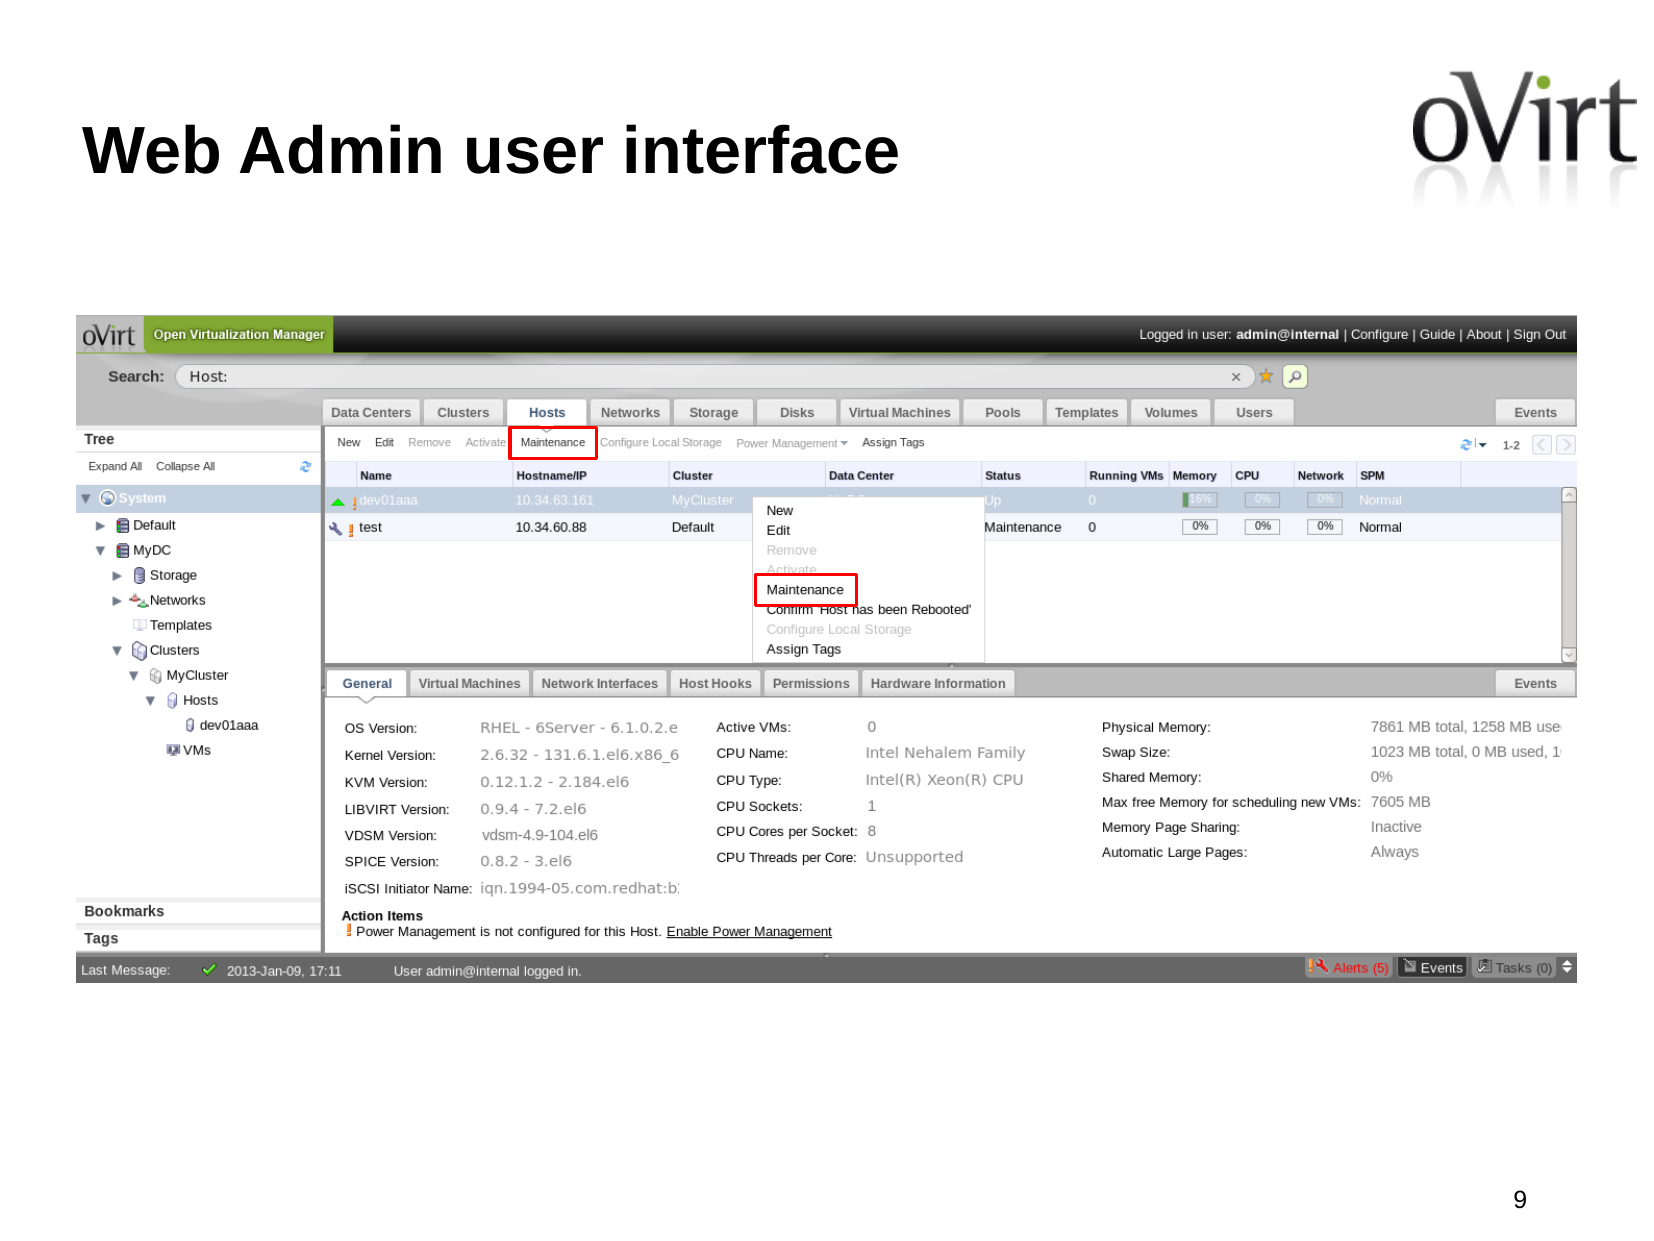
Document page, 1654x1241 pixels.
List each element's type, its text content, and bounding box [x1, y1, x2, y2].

title Web Admin user interface [82, 37, 1303, 226]
picture [1413, 63, 1637, 212]
picture [76, 315, 1577, 983]
